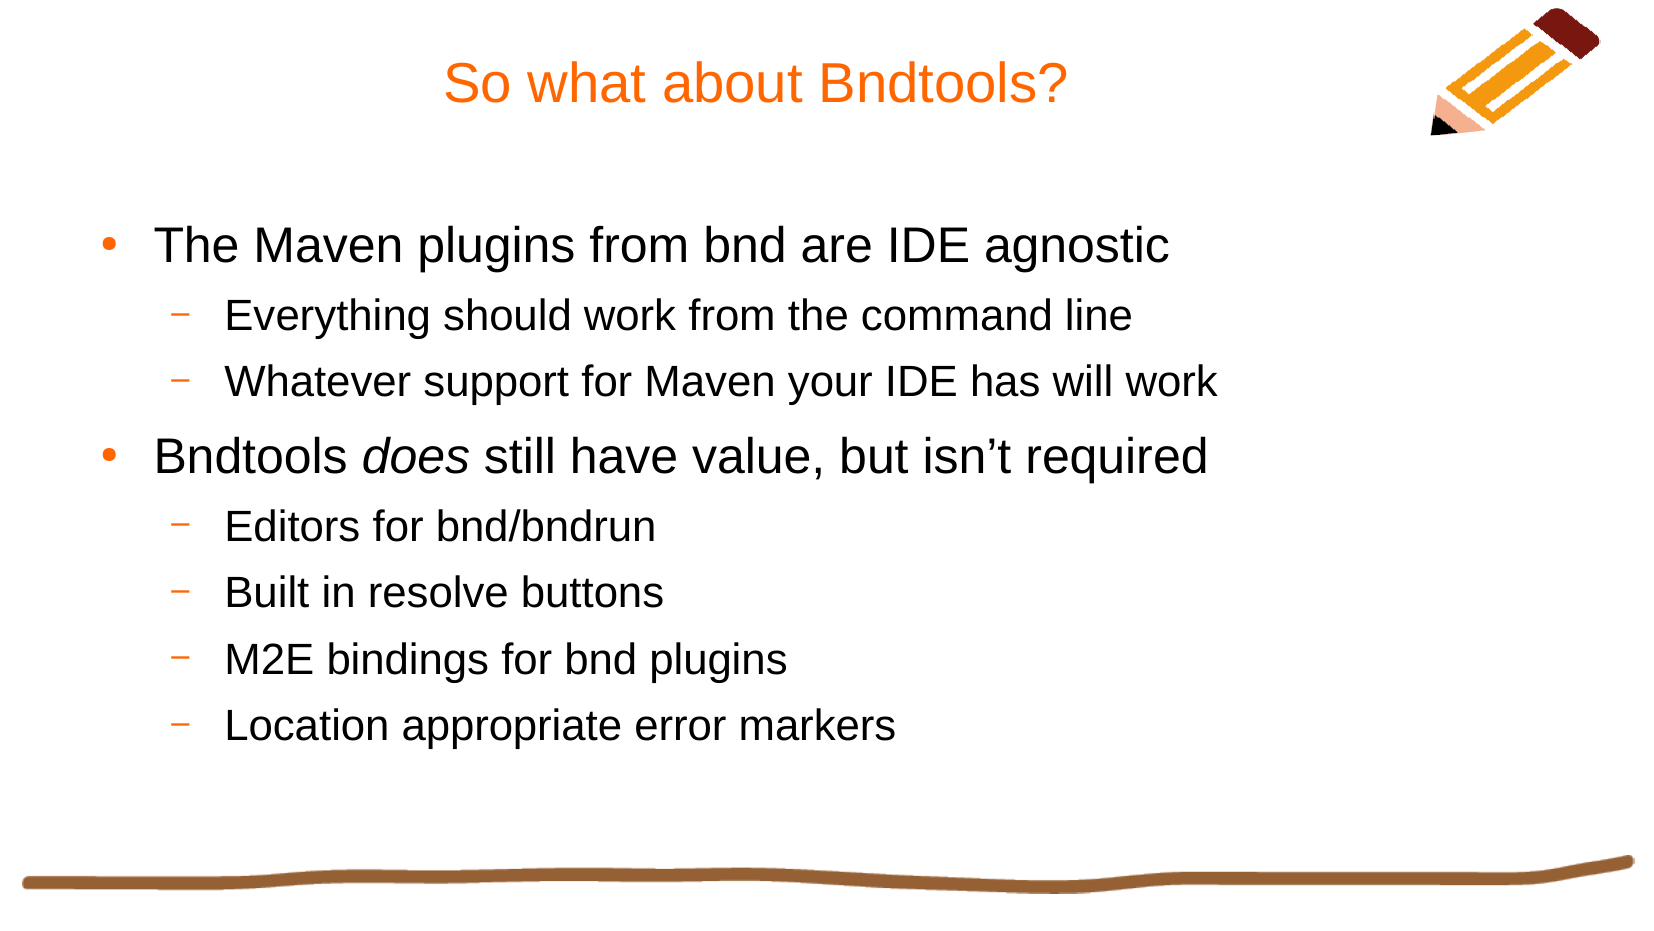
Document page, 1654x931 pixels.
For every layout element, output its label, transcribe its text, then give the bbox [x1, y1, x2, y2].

picture [1430, 8, 1601, 136]
title So what about Bndtools? [82, 36, 1430, 129]
list The Maven plugins from bnd are IDE agnostic Everything should work from the command line Whatever support for Maven your IDE has will work Bndtools does still have value, but isn’t required Editors for bnd/bndrun Built in resolve buttons M2E bindings for bnd plugins Location appropriate error markers [82, 217, 1571, 841]
picture [22, 855, 1635, 894]
